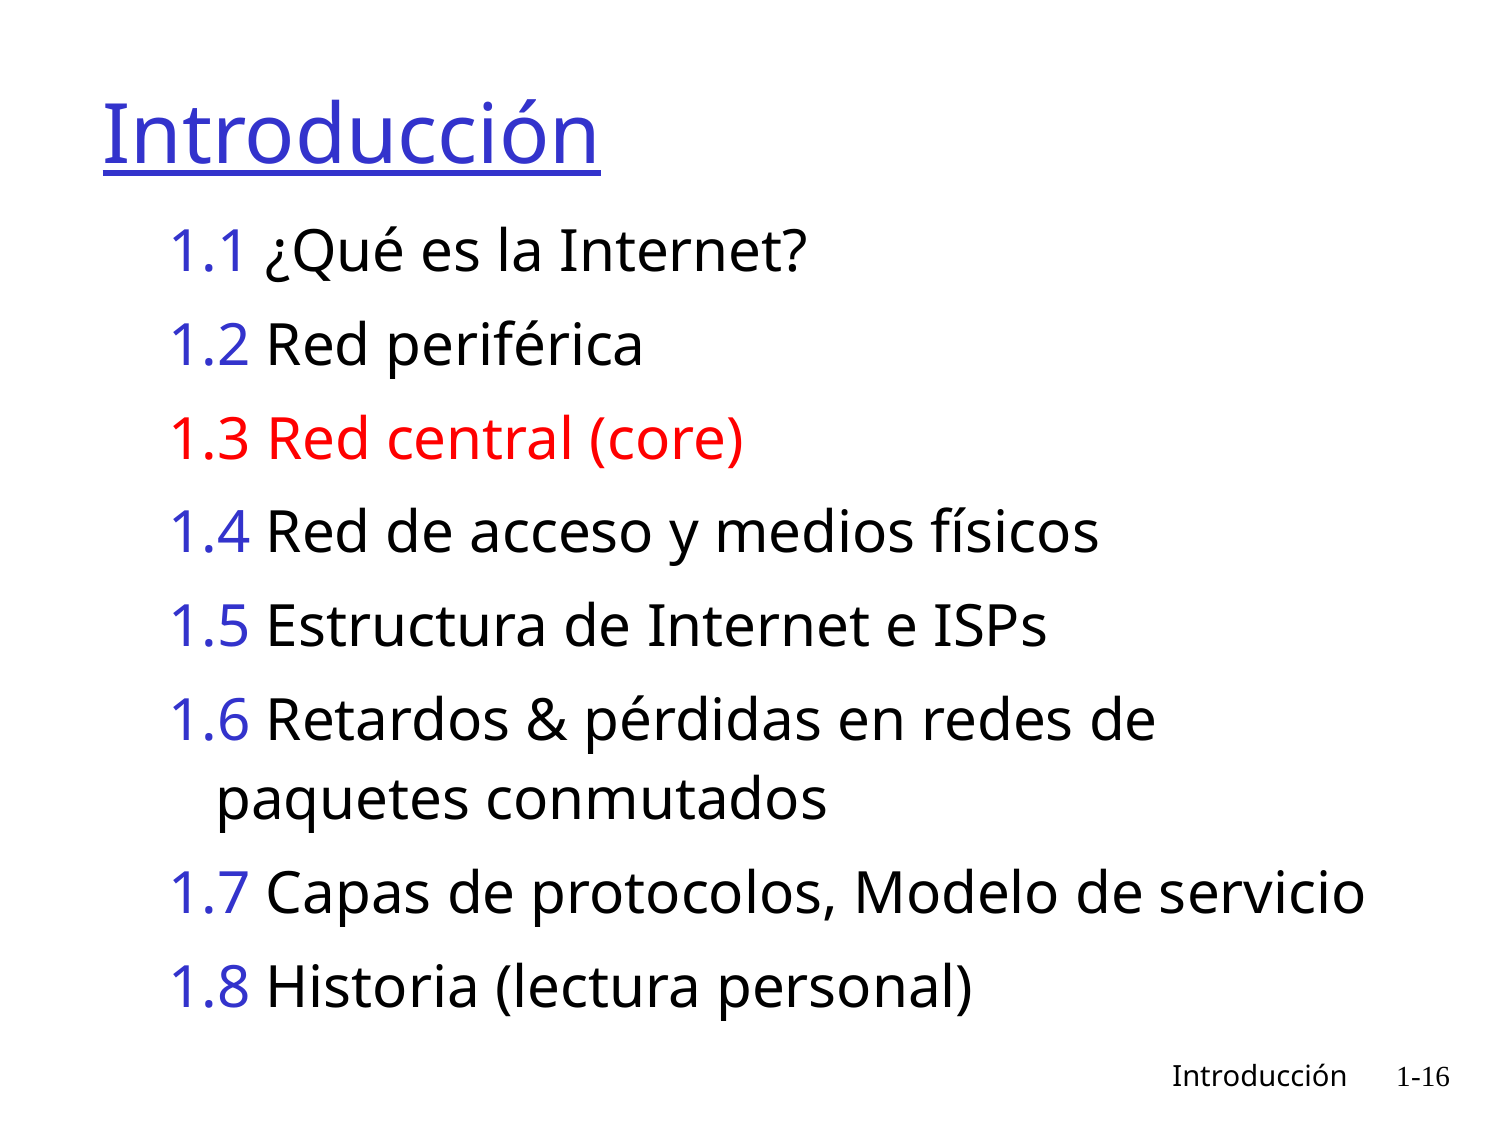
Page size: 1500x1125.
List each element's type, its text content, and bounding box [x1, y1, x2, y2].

text_box 1-<number> [1362, 1050, 1466, 1125]
title Introducción [87, 37, 1363, 201]
text_box Introducción [887, 1050, 1362, 1125]
list 1.1 ¿Qué es la Internet? 1.2 Red periférica 1.3 Red central (core) 1.4 Red de acceso y medios físicos 1.5 Estructura de Internet e ISPs 1.6 Retardos & pérdidas en redes de paquetes conmutados 1.7 Capas de protocolos, Modelo de servicio 1.8 Historia (lectura personal) [78, 201, 1426, 999]
